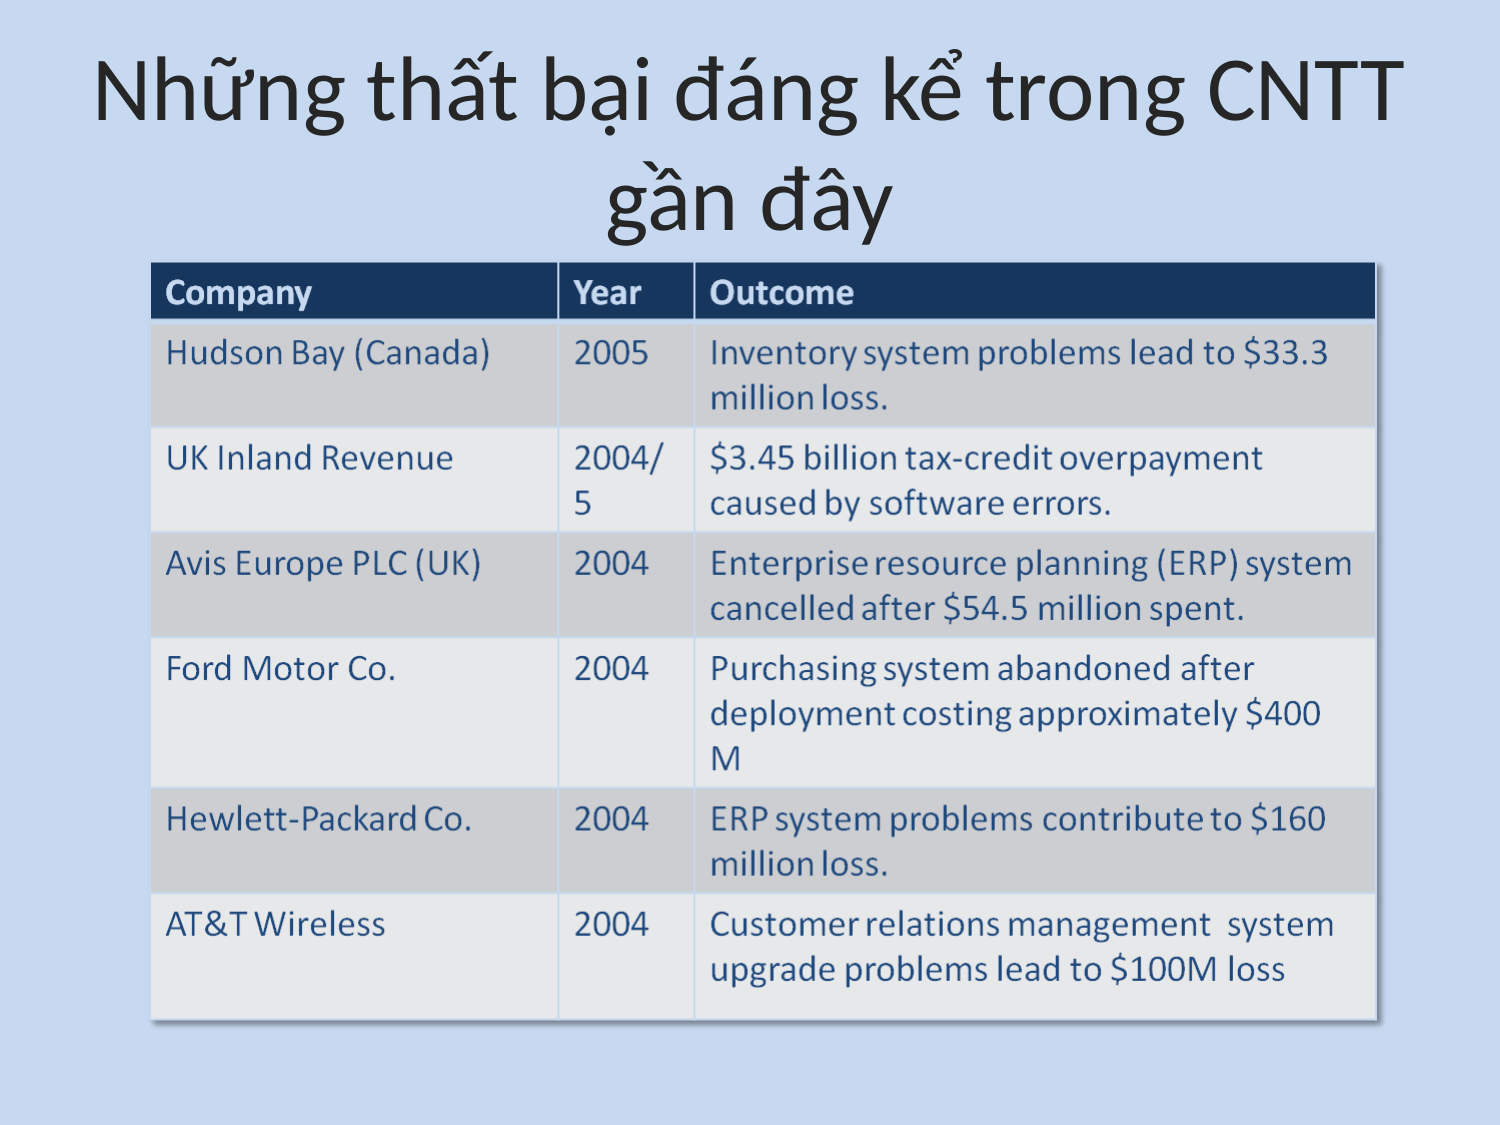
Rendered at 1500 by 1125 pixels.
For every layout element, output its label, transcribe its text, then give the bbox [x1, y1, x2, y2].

title Những thất bại đáng kể trong CNTT gần đây [75, 45, 1426, 233]
picture [138, 250, 1391, 1035]
